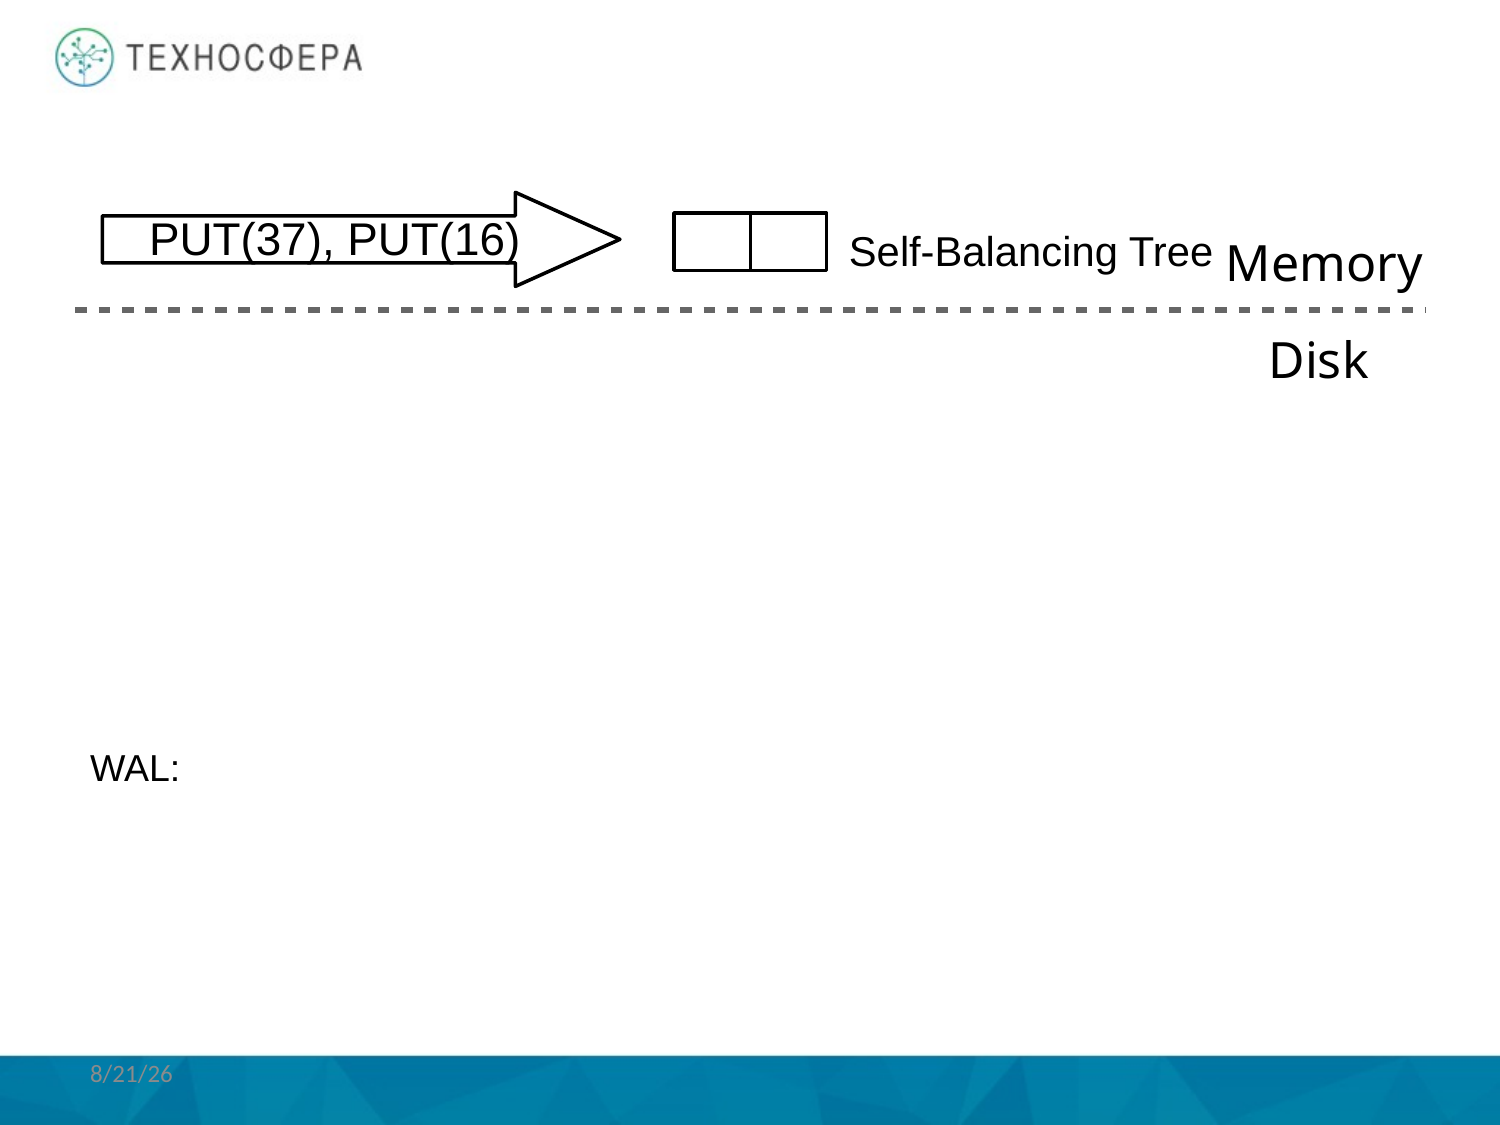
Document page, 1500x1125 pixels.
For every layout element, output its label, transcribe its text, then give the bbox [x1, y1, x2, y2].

text_box Disk [1253, 317, 1392, 394]
text_box WAL: [75, 739, 1362, 797]
picture [0, 0, 1500, 1057]
text_box Memory [1211, 220, 1443, 297]
text_box PUT(37), PUT(16) [102, 192, 620, 287]
text_box Self-Balancing Tree [834, 221, 1228, 284]
